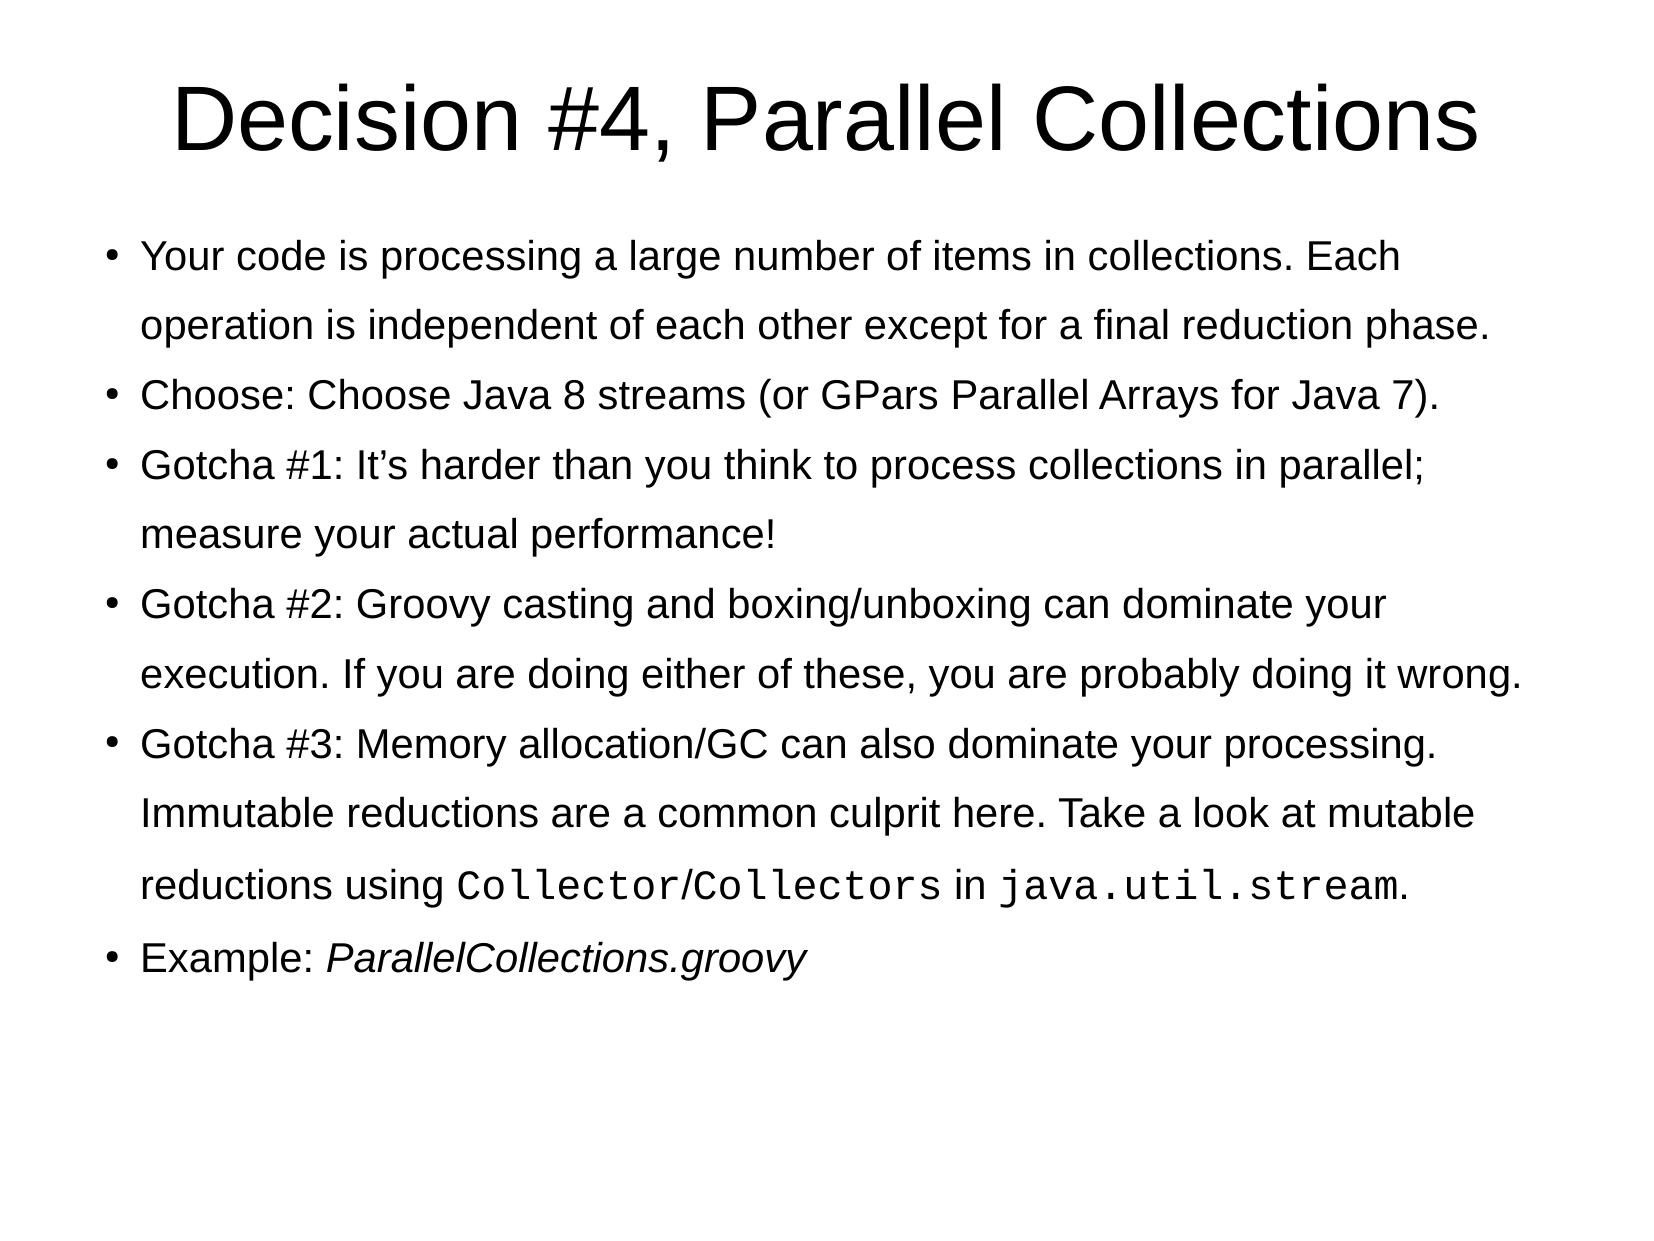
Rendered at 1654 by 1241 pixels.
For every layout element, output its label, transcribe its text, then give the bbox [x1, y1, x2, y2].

text_box Your code is processing a large number of items in collections. Each operation is independent of each other except for a final reduction phase. Choose: Choose Java 8 streams (or GPars Parallel Arrays for Java 7). Gotcha #1: It’s harder than you think to process collections in parallel; measure your actual performance! Gotcha #2: Groovy casting and boxing/unboxing can dominate your execution. If you are doing either of these, you are probably doing it wrong. Gotcha #3: Memory allocation/GC can also dominate your processing. Immutable reductions are a common culprit here. Take a look at mutable reductions using Collector/Collectors in java.util.stream. Example: ParallelCollections.groovy [90, 201, 1561, 1124]
title Decision #4, Parallel Collections [82, 50, 1571, 187]
